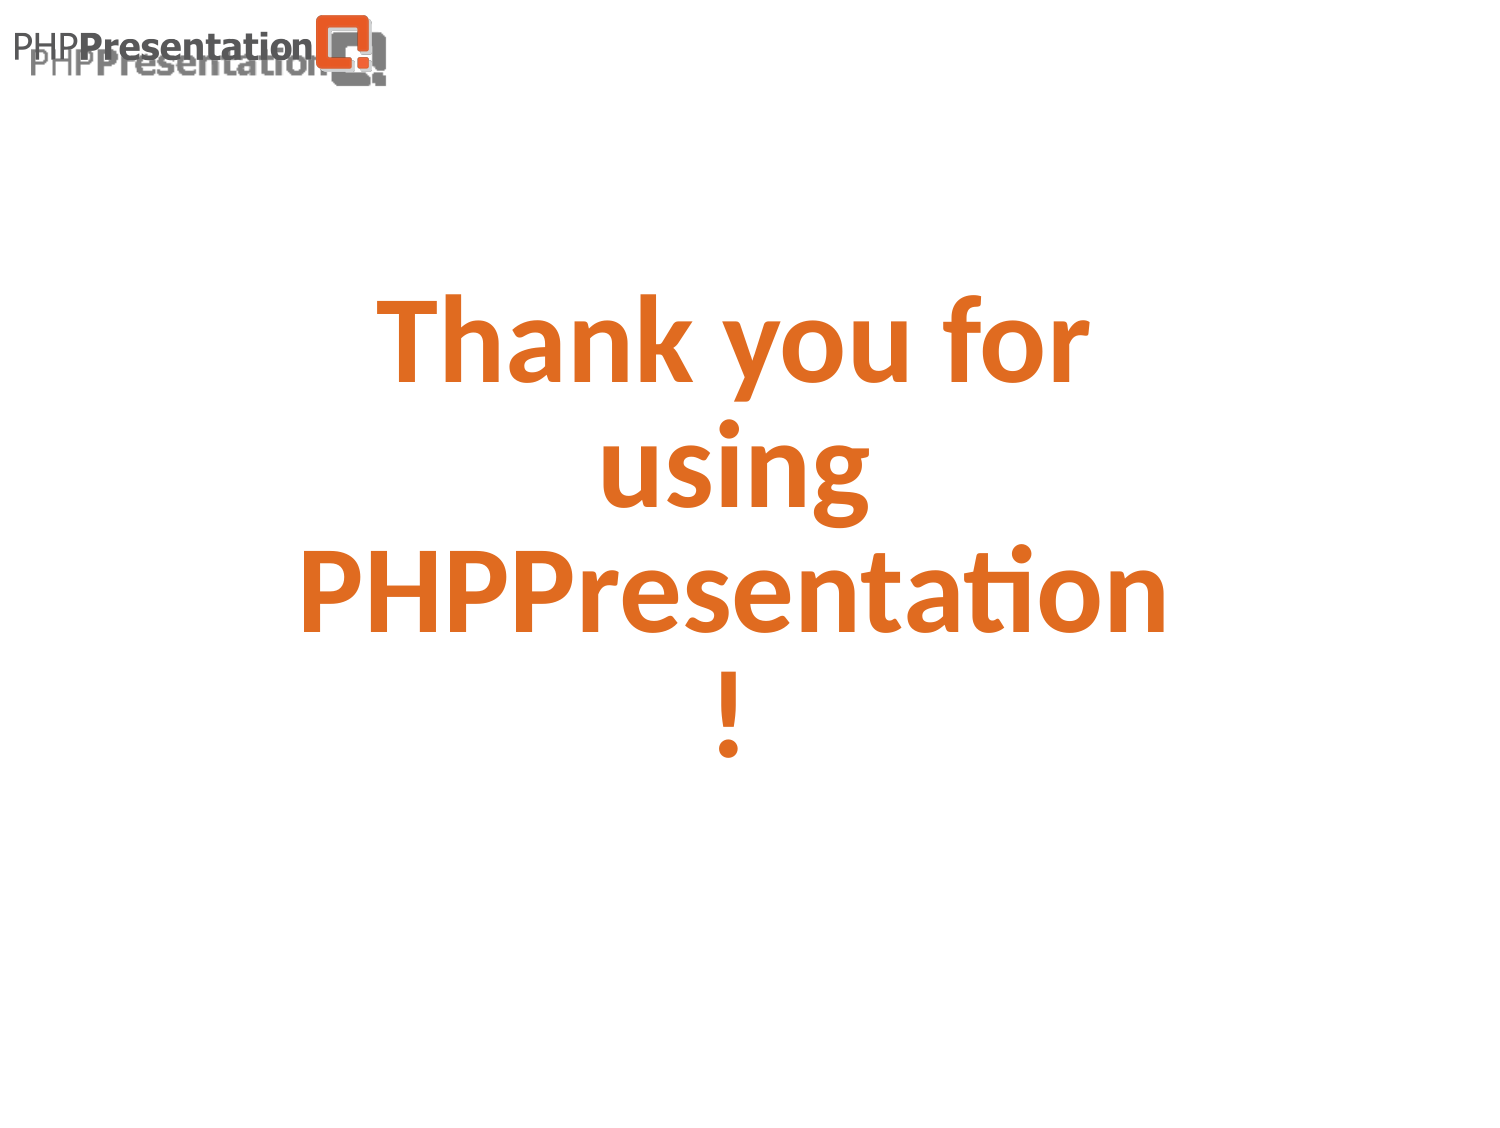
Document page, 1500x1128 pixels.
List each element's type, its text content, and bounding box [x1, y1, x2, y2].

picture [15, 15, 372, 72]
text_box Thank you for using PHPPresentation! [265, 281, 1204, 751]
